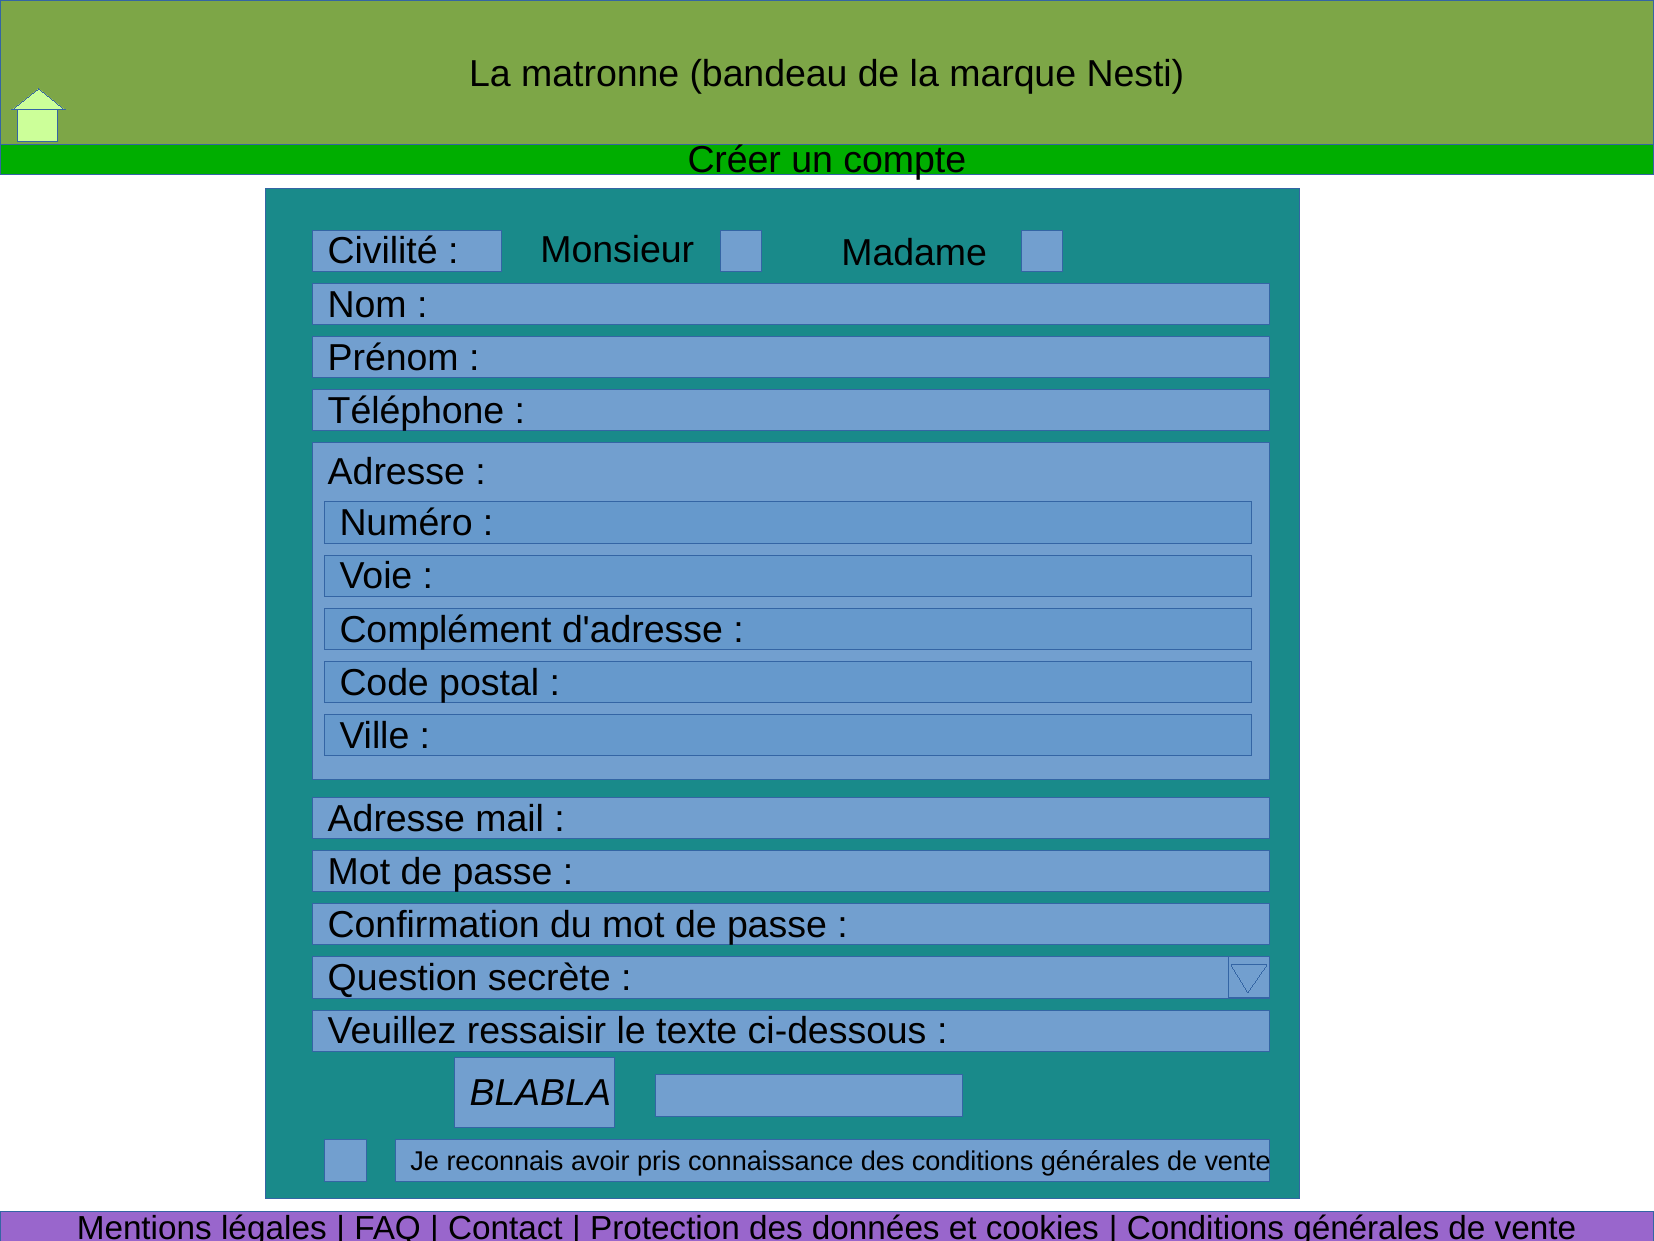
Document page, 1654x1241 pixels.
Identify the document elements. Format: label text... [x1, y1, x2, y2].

text_box BLABLA [454, 1057, 615, 1128]
text_box Téléphone : [312, 389, 1270, 431]
text_box Monsieur [525, 220, 721, 316]
text_box Veuillez ressaisir le texte ci-dessous : [312, 1010, 1270, 1052]
text_box Civilité : [312, 230, 502, 272]
text_box [11, 88, 66, 142]
text_box Question secrète : [312, 956, 1270, 999]
text_box Madame [826, 224, 1004, 320]
text_box Prénom : [312, 336, 1270, 378]
text_box Nom : [312, 283, 1270, 325]
text_box La matronne (bandeau de la marque Nesti) [0, 0, 1654, 144]
text_box Confirmation du mot de passe : [312, 903, 1270, 945]
text_box Créer un compte [0, 144, 1654, 175]
text_box [265, 188, 1300, 1199]
text_box Mot de passe : [312, 850, 1270, 892]
text_box Mentions légales | FAQ | Contact | Protection des données et cookies | Conditions générales de vente [0, 1211, 1654, 1241]
text_box Je reconnais avoir pris connaissance des conditions générales de vente [395, 1139, 1270, 1182]
text_box Code postal : [324, 661, 1252, 703]
text_box Numéro : [324, 501, 1252, 544]
text_box Voie : [324, 555, 1252, 597]
text_box Complément d'adresse : [324, 608, 1252, 650]
text_box Adresse mail : [312, 797, 1270, 839]
text_box Ville : [324, 714, 1252, 756]
text_box Adresse : [312, 442, 1270, 780]
